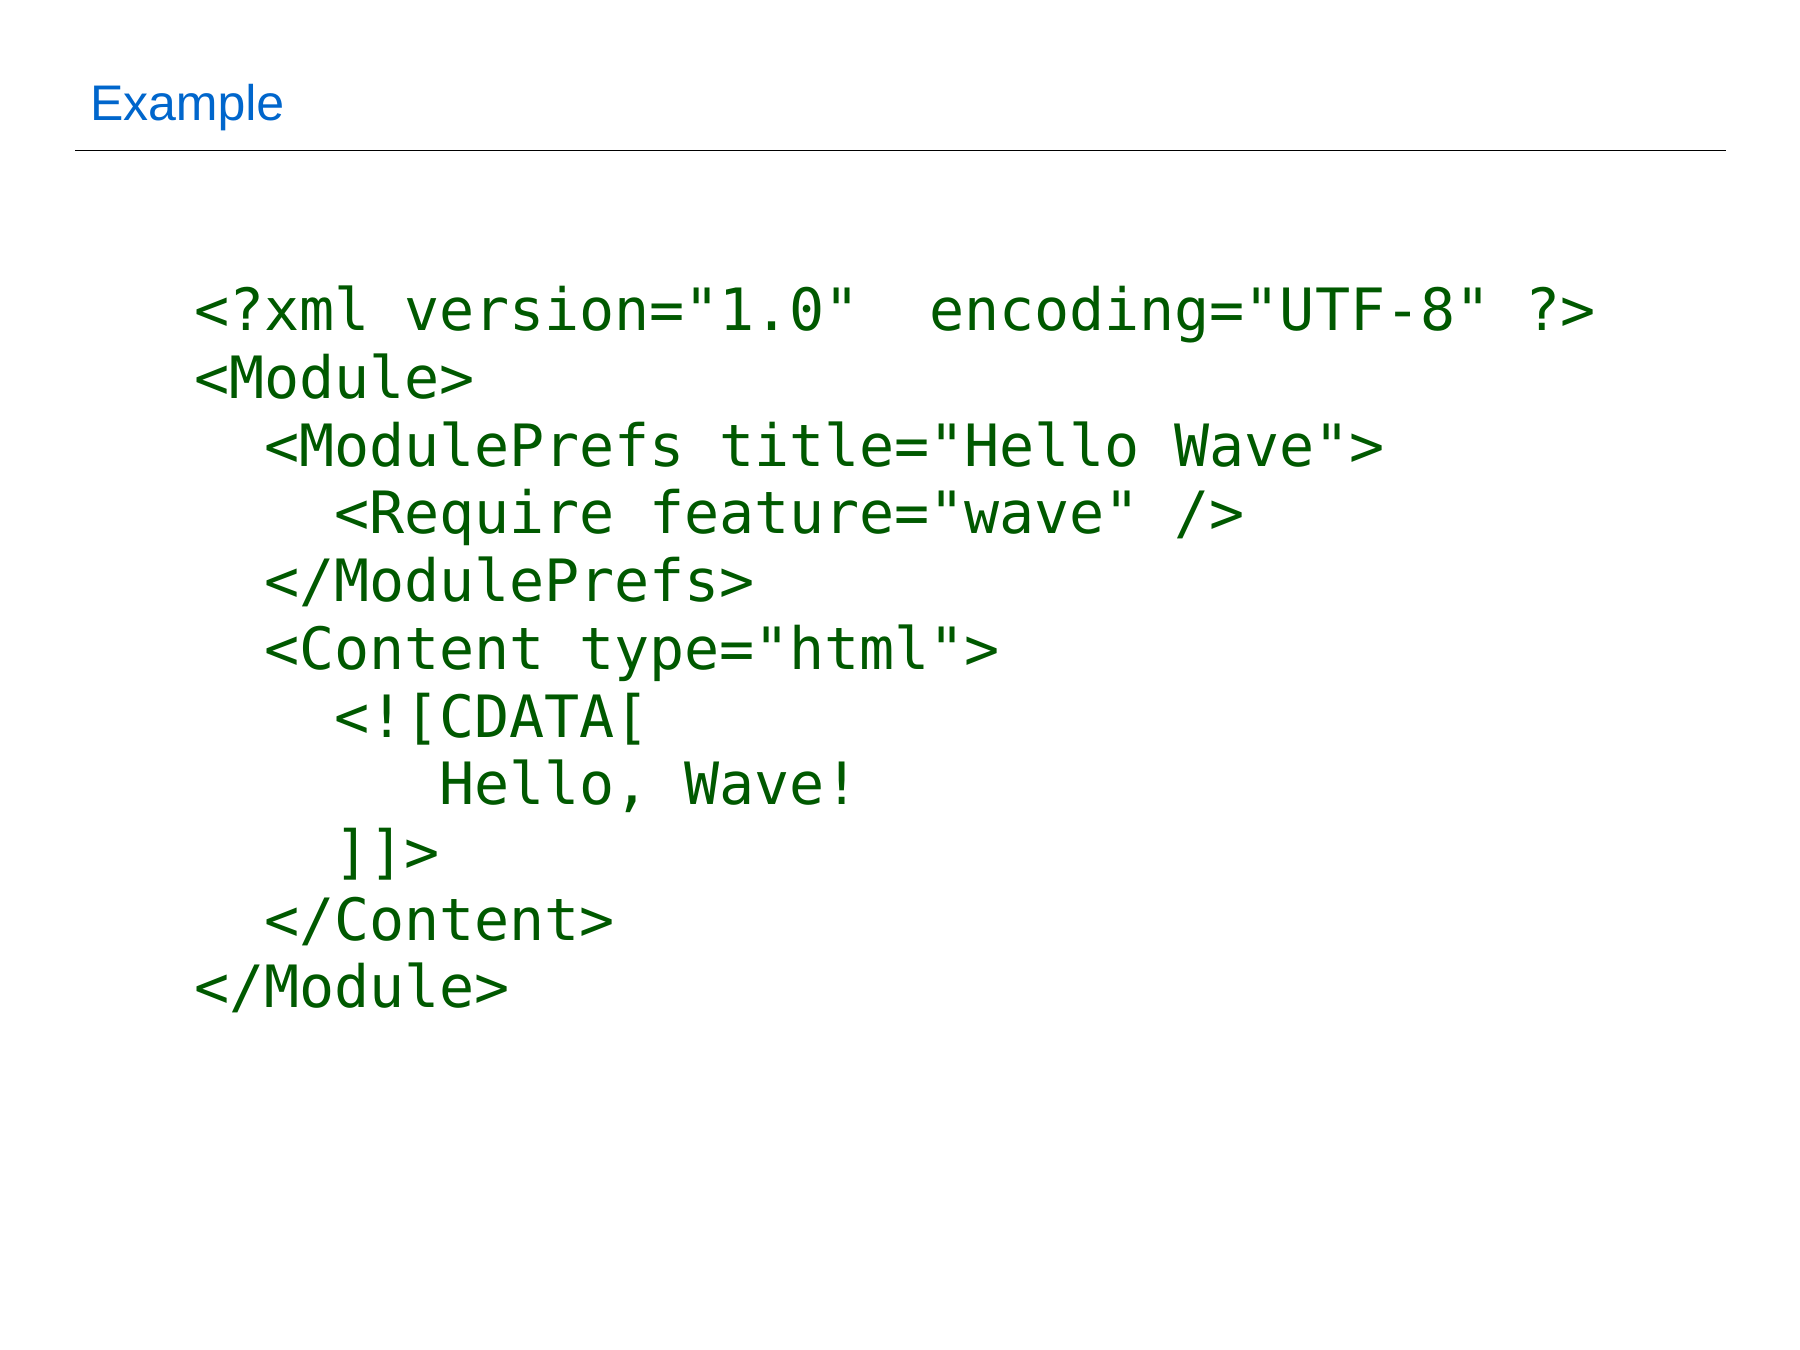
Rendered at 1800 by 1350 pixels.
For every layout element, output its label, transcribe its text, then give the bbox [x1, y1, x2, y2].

title Example [90, 61, 1710, 151]
text_box <?xml version="1.0" encoding="UTF-8" ?> <Module> <ModulePrefs title="Hello Wave"> <Require feature="wave" /> </ModulePrefs> <Content type="html"> <![CDATA[ Hello, Wave! ]]> </Content> </Module> [180, 269, 1800, 1081]
